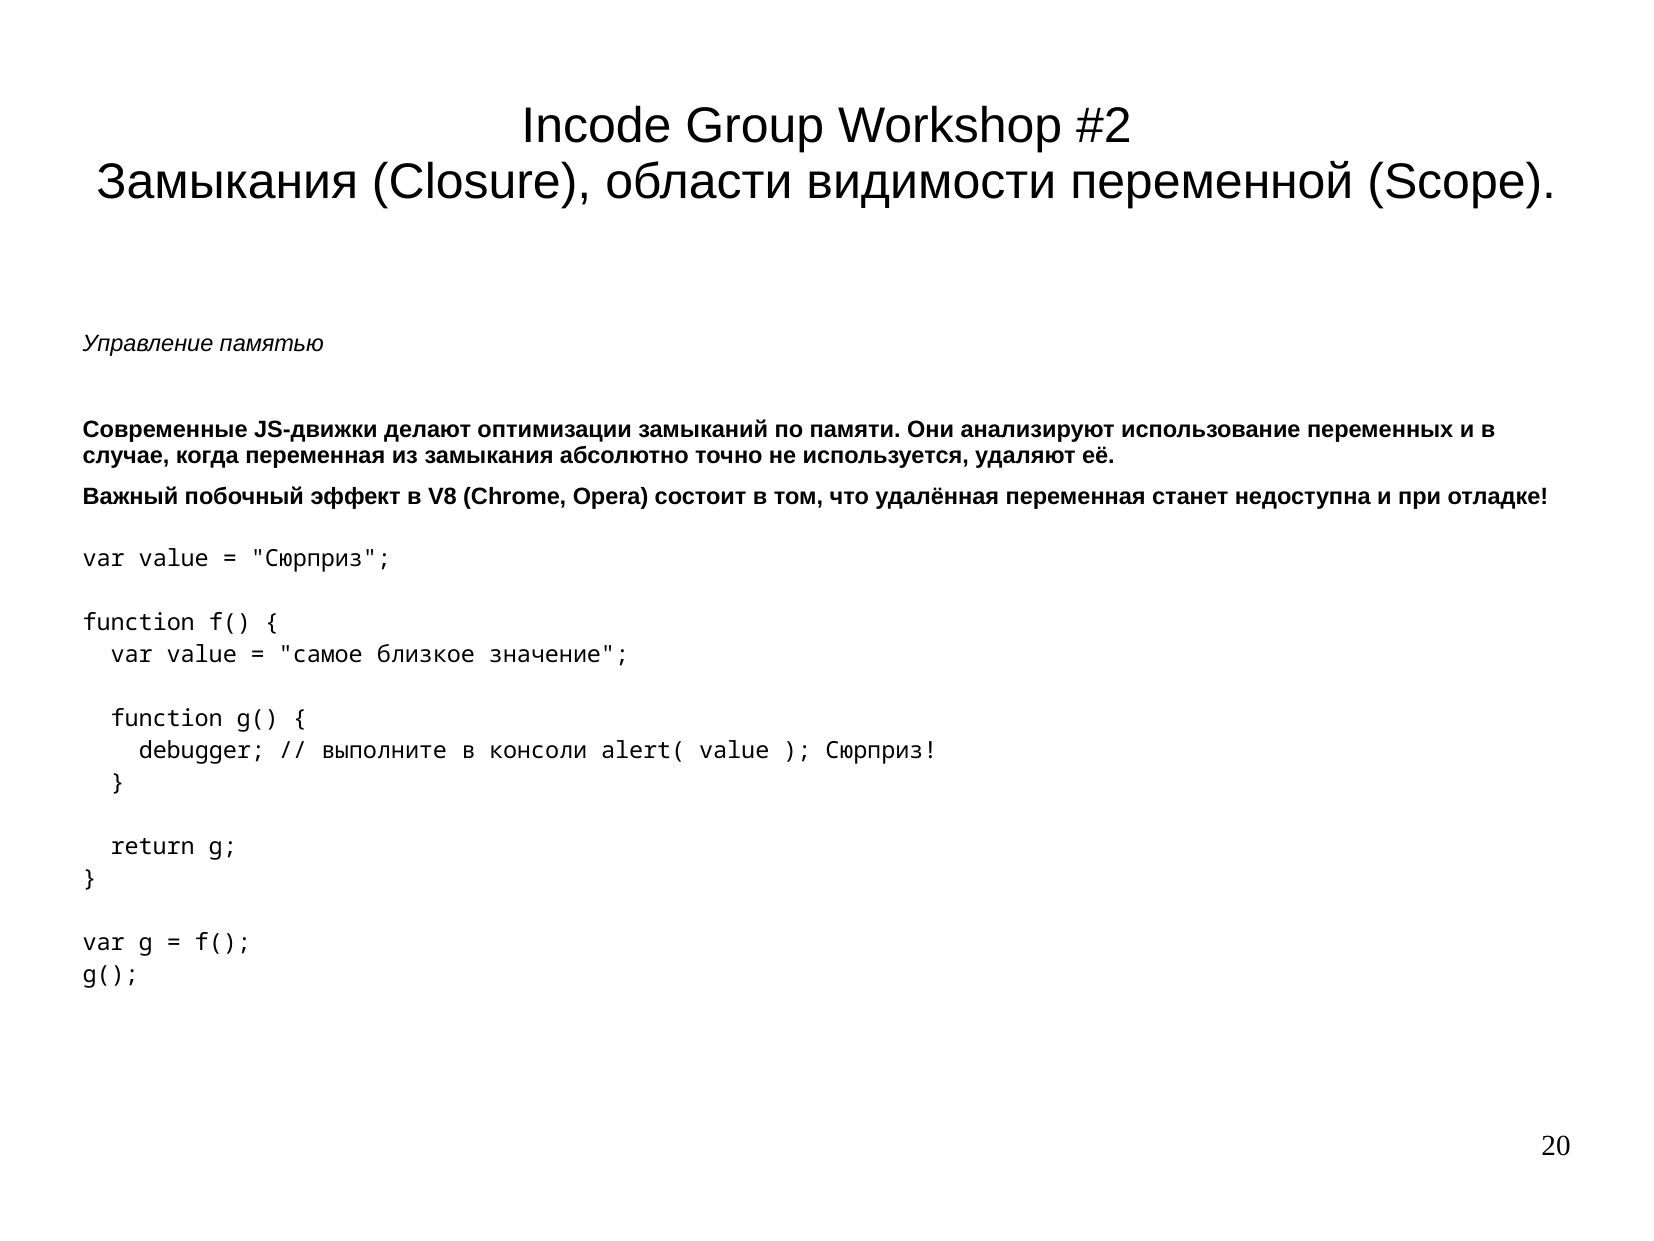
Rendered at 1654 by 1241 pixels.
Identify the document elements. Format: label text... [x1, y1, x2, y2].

list Управление памятью Современные JS-движки делают оптимизации замыканий по памяти. Они анализируют использование переменных и в случае, когда переменная из замыкания абсолютно точно не используется, удаляют её. Важный побочный эффект в V8 (Chrome, Opera) состоит в том, что удалённая переменная станет недоступна и при отладке! var value = "Сюрприз"; function f() { var value = "самое близкое значение"; function g() { debugger; // выполните в консоли alert( value ); Сюрприз! } return g; } var g = f(); g(); [82, 290, 1572, 1010]
title Incode Group Workshop #2 Замыкания (Closure), области видимости переменной (Scope). [82, 49, 1571, 257]
